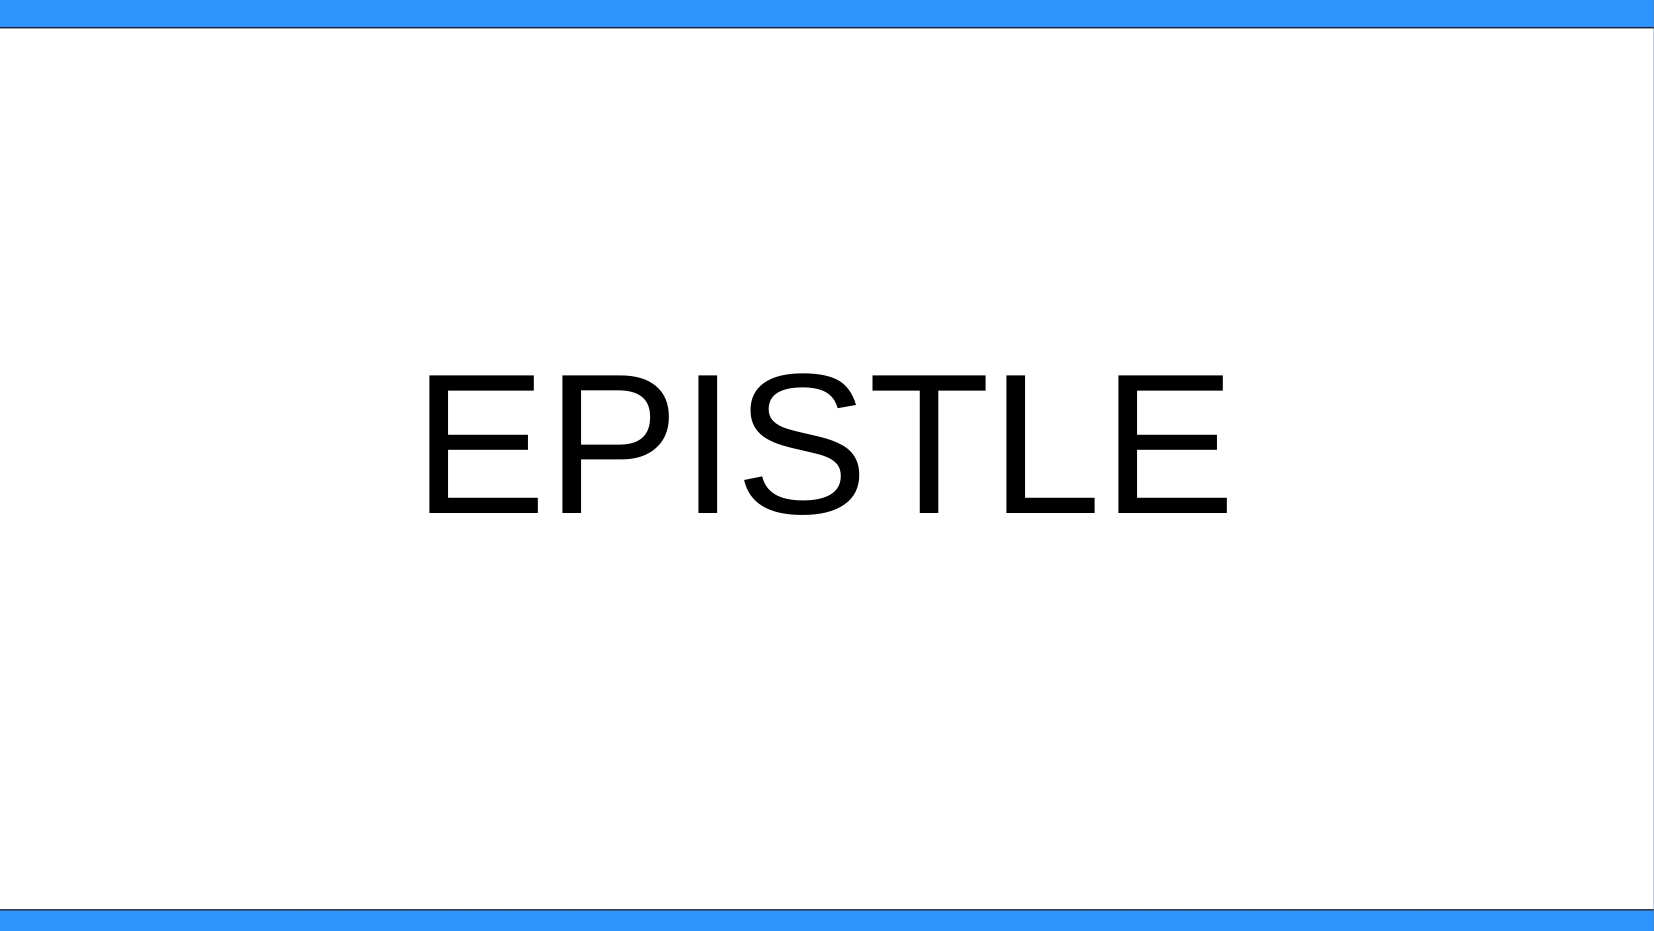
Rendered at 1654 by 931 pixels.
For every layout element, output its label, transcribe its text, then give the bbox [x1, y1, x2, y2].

picture [0, 0, 1654, 931]
text_box EPISTLE [120, 213, 1531, 662]
